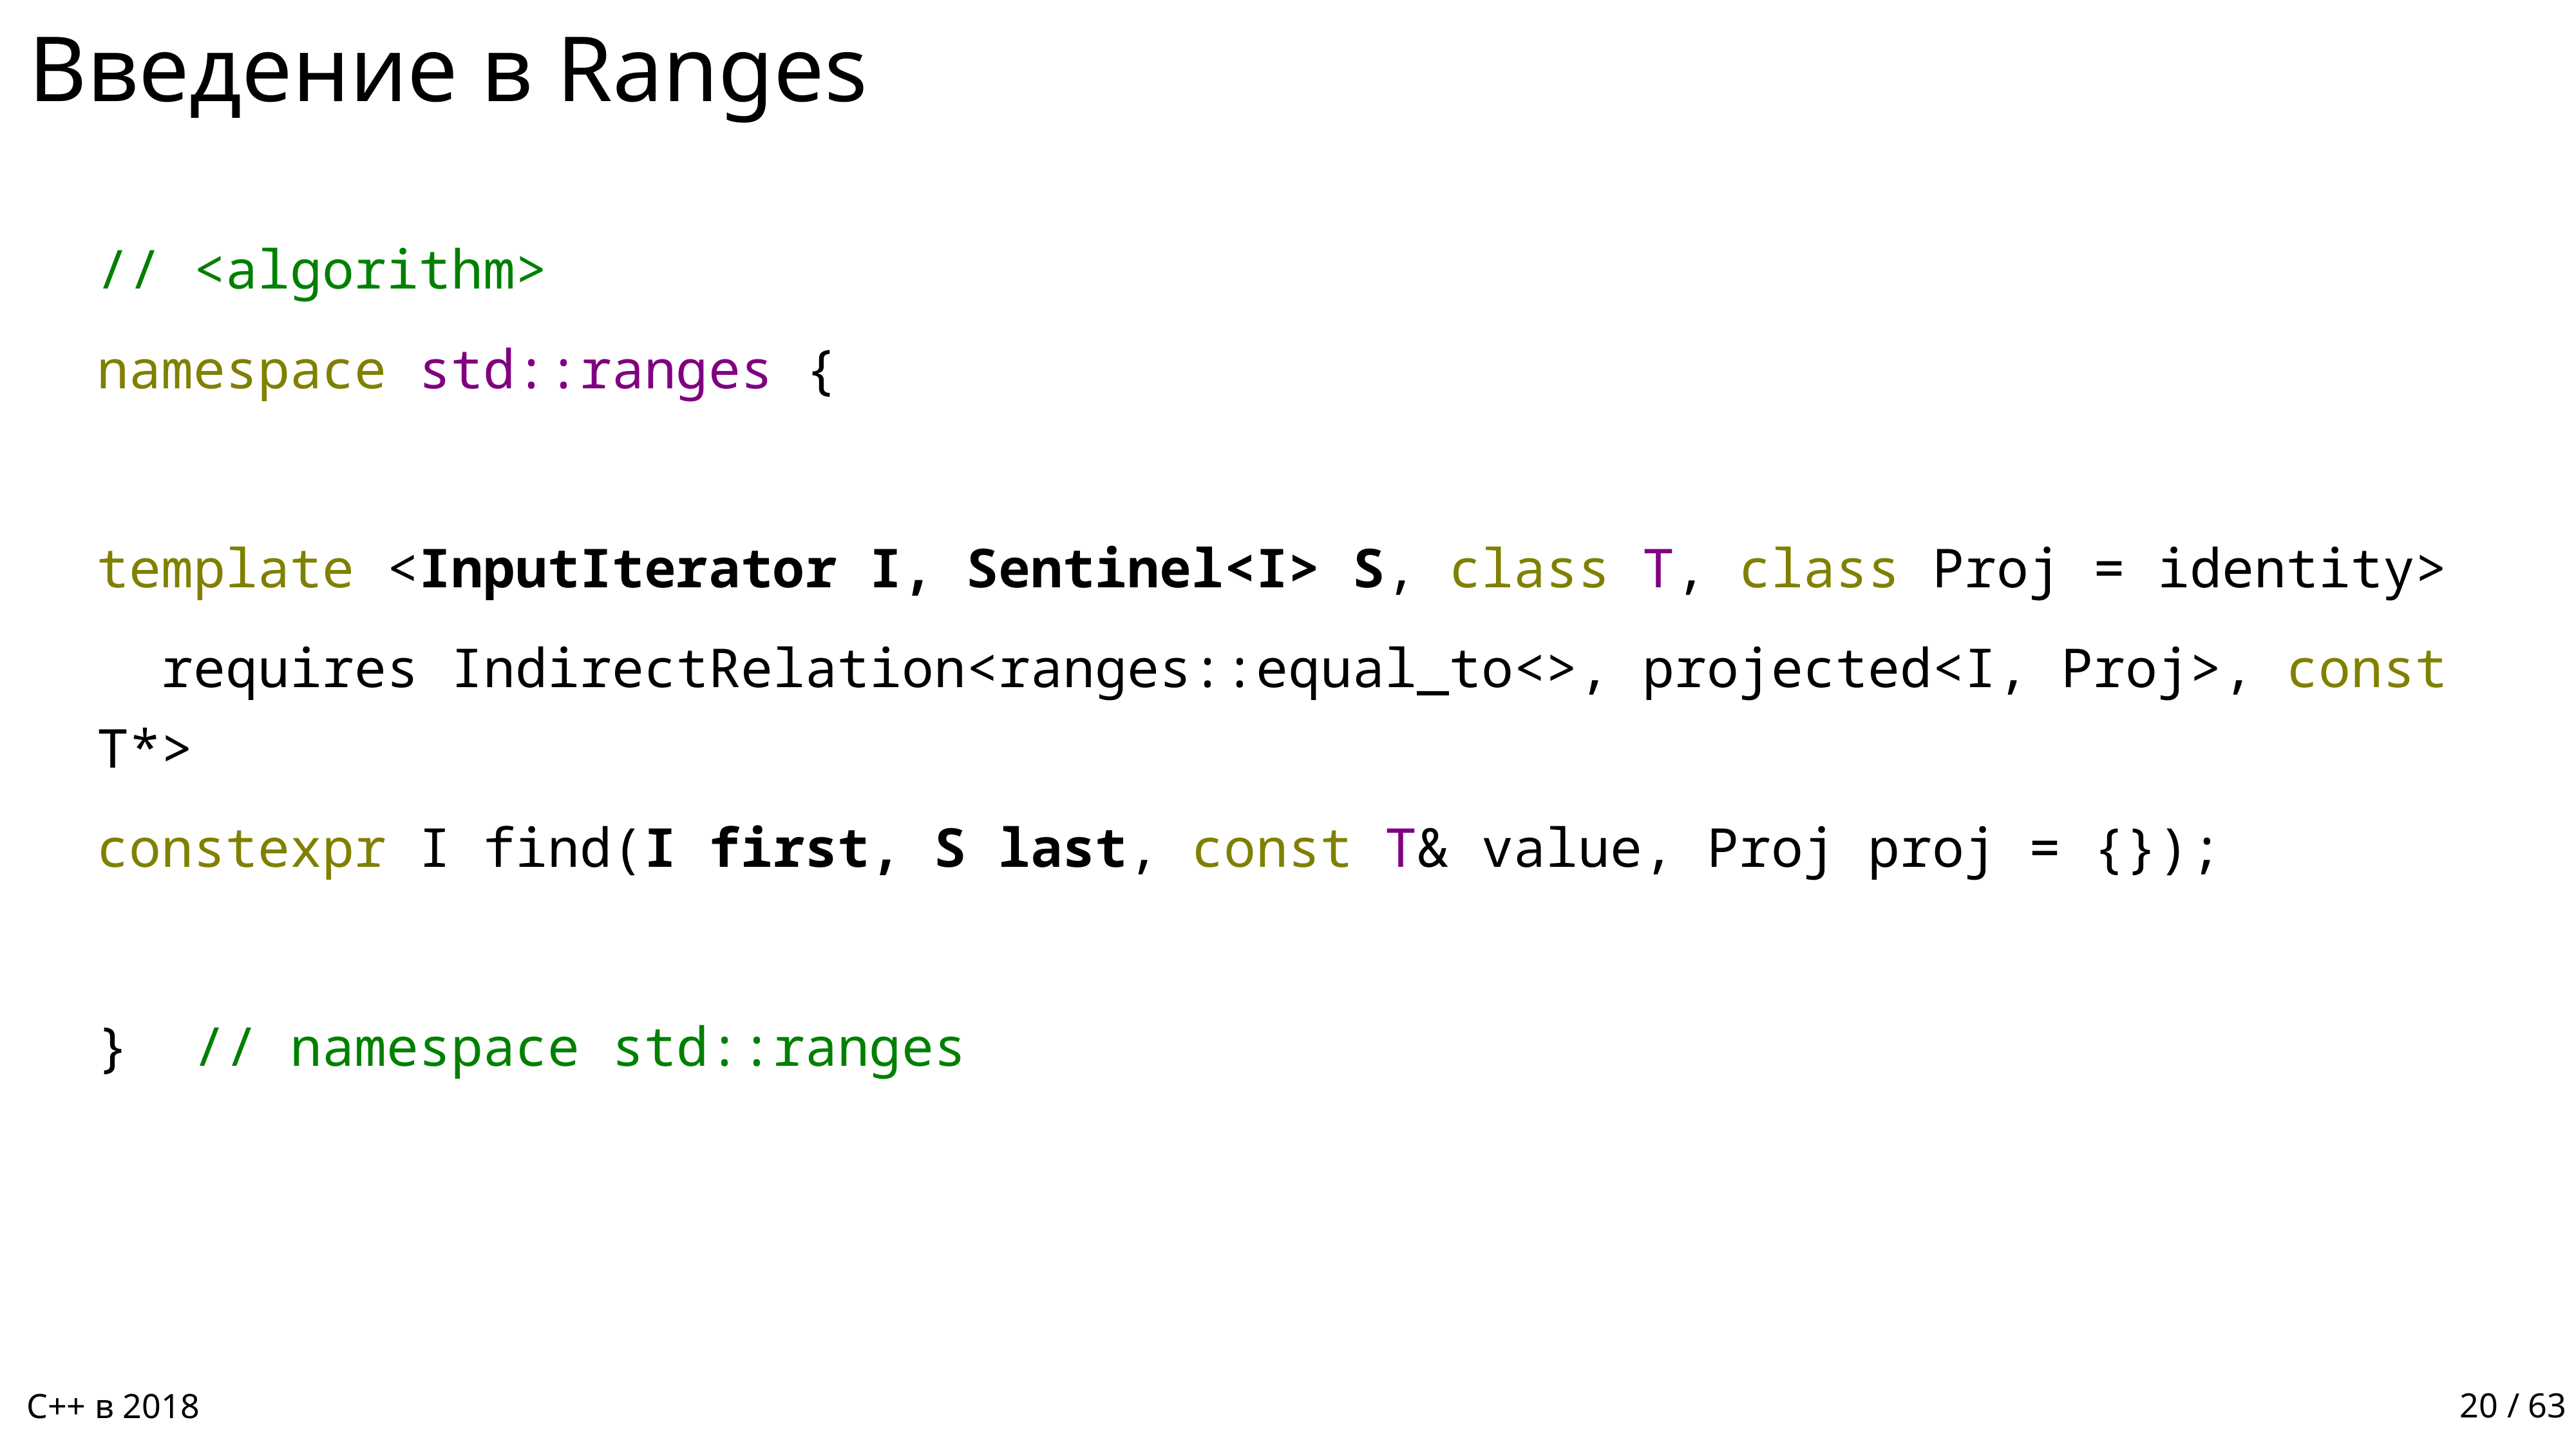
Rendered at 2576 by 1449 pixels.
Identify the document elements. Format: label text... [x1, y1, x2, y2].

list <number> / 63 [1479, 1376, 2576, 1431]
list // <algorithm> namespace std::ranges { template <InputIterator I, Sentinel<I> S, class T, class Proj = identity> requires IndirectRelation<ranges::equal_to<>, projected<I, Proj>, const T*> constexpr I find(I first, S last, const T& value, Proj proj = {}); } // namespace std::ranges [87, 214, 2551, 1382]
list C++ в 2018 [17, 1376, 1114, 1431]
title Введение в Ranges [19, 19, 2551, 155]
